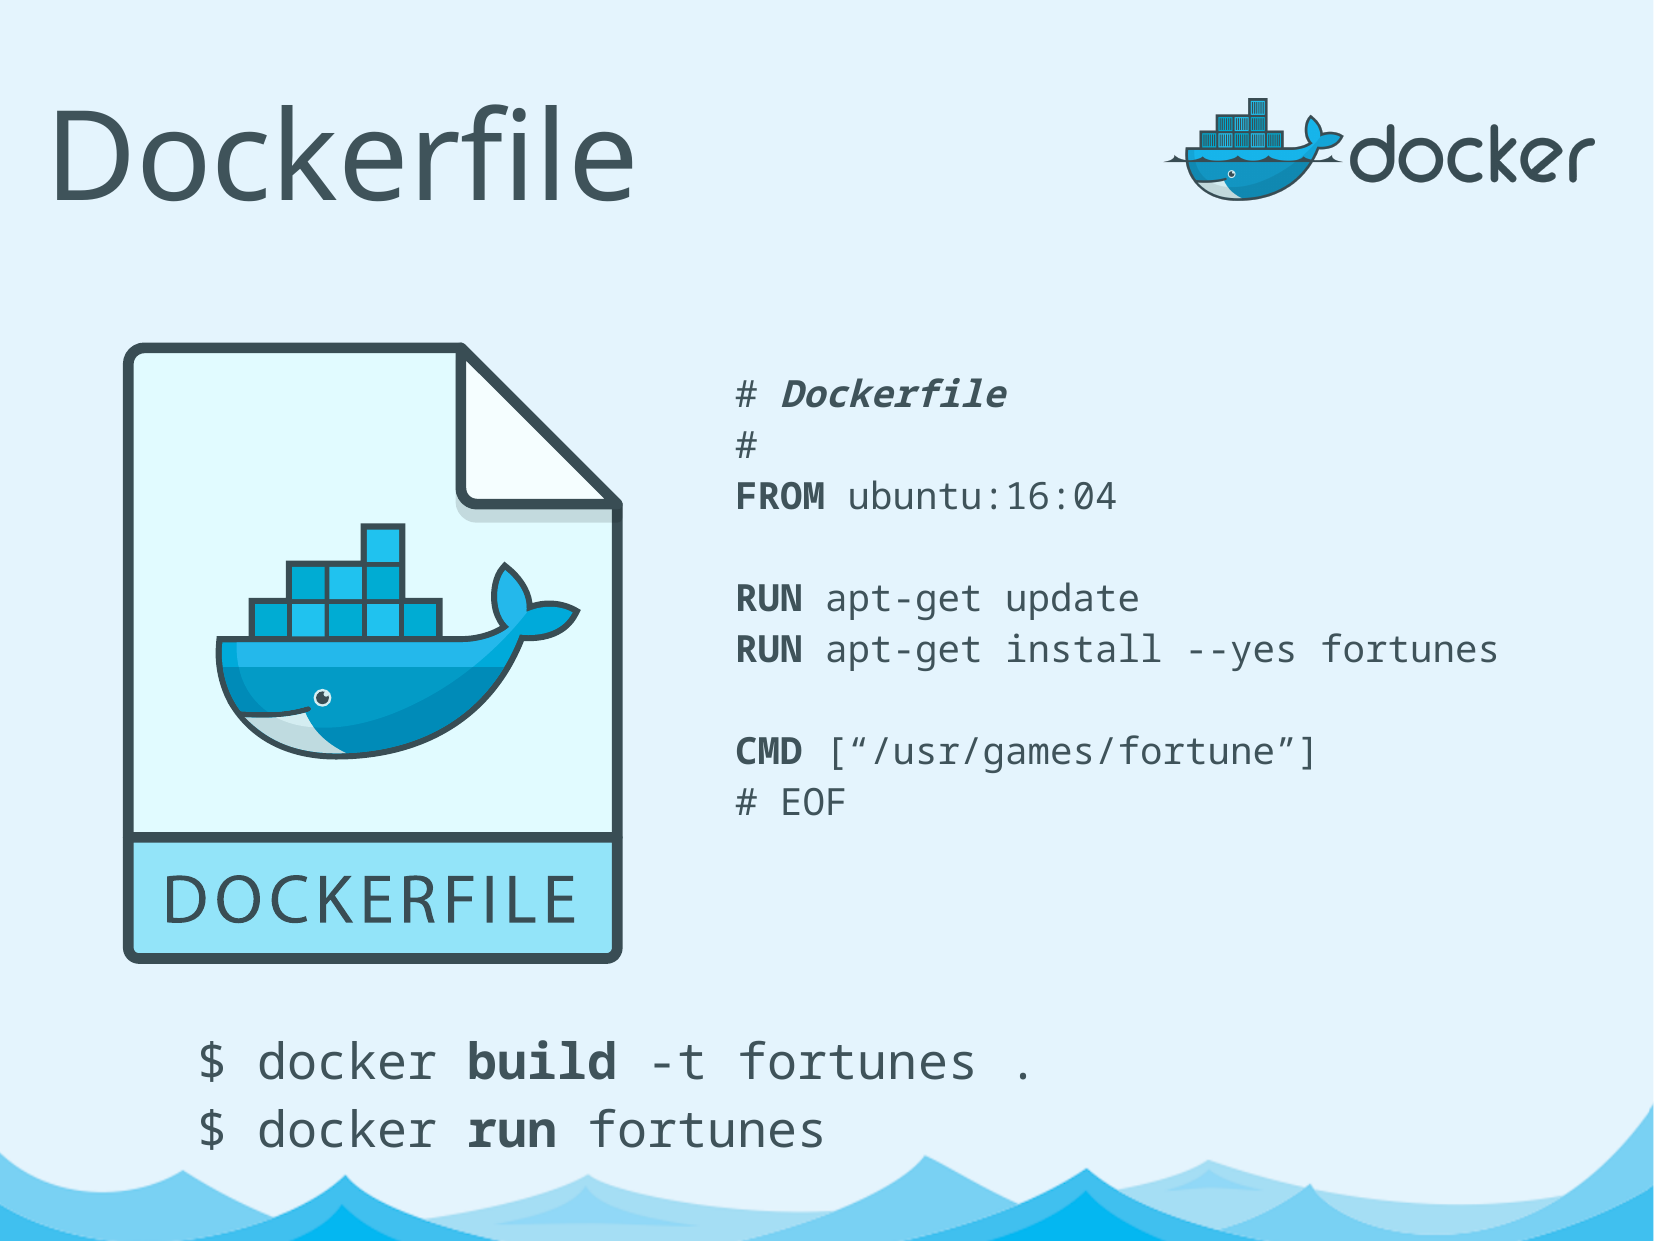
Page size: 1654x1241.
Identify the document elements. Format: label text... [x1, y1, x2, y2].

picture [0, 1101, 1654, 1241]
text_box Dockerfile [30, 59, 609, 252]
picture [122, 342, 623, 964]
picture [1163, 98, 1595, 201]
text_box # Dockerfile # FROM ubuntu:16:04 RUN apt-get update RUN apt-get install --yes fortunes CMD [“/usr/games/fortune”] # EOF [720, 359, 1654, 1028]
text_box $ docker build -t fortunes . $ docker run fortunes [183, 1018, 1619, 1176]
